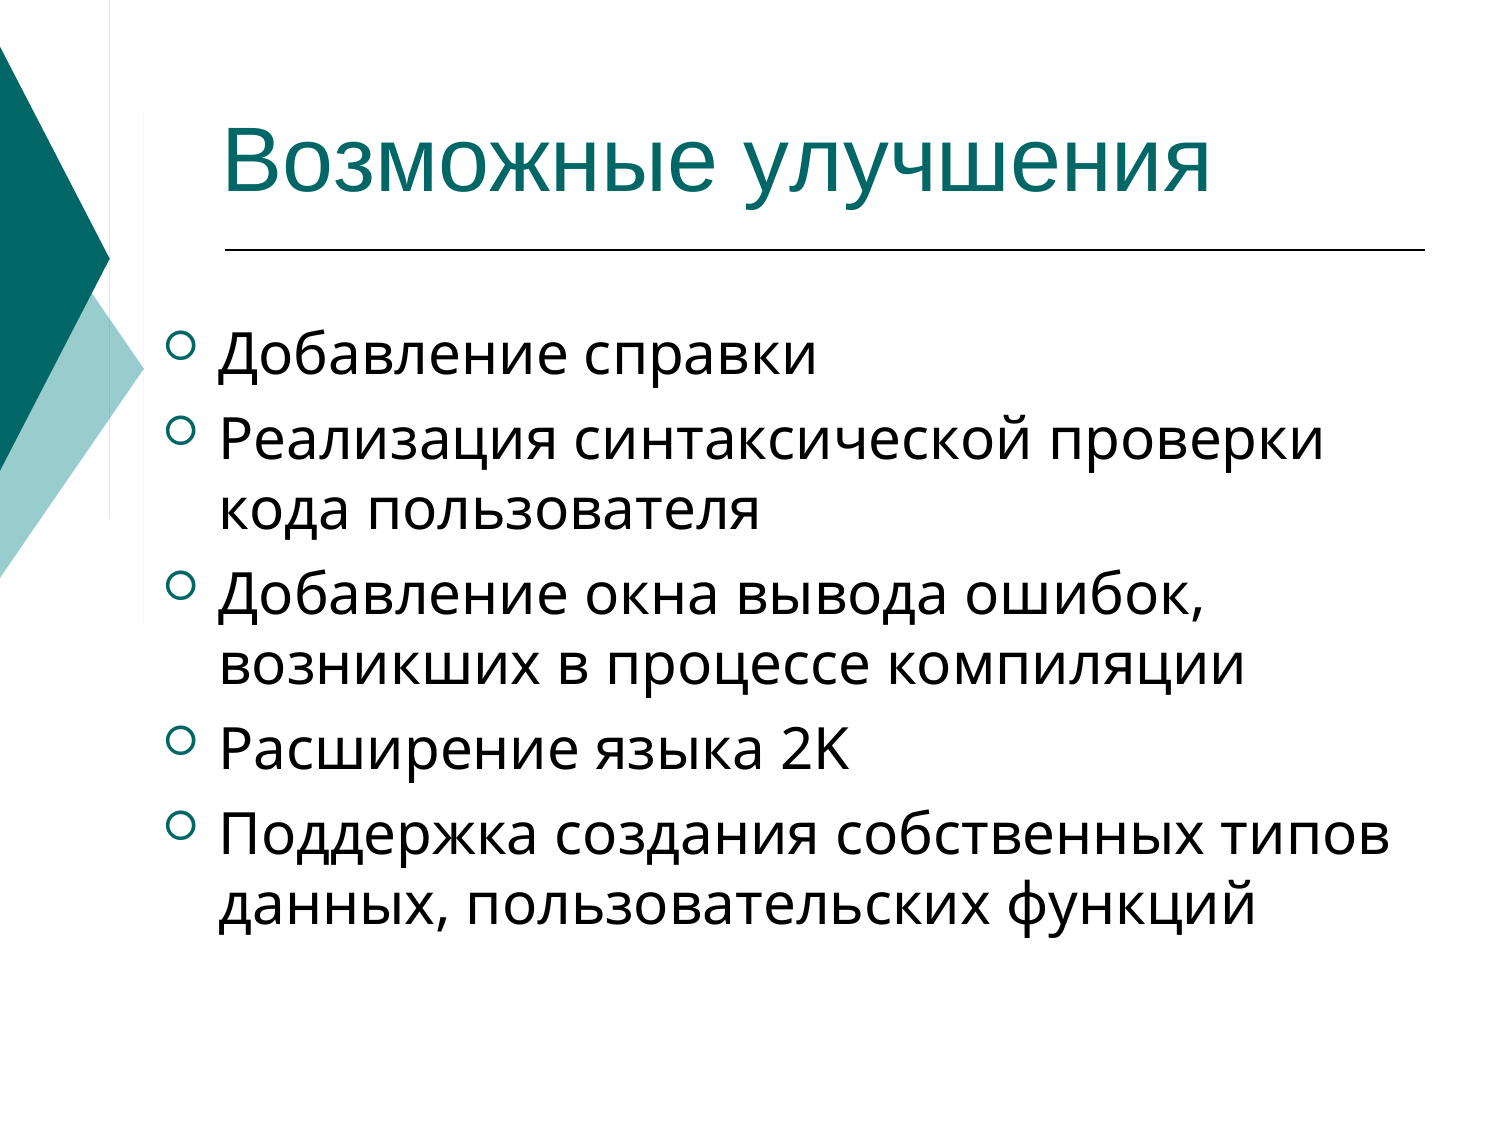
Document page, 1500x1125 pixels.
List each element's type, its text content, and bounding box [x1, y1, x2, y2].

list Добавление справки Реализация синтаксической проверки кода пользователя Добавление окна вывода ошибок, возникших в процессе компиляции Расширение языка 2K Поддержка создания собственных типов данных, пользовательских функций [147, 308, 1447, 1125]
title Возможные улучшения [206, 29, 1407, 218]
